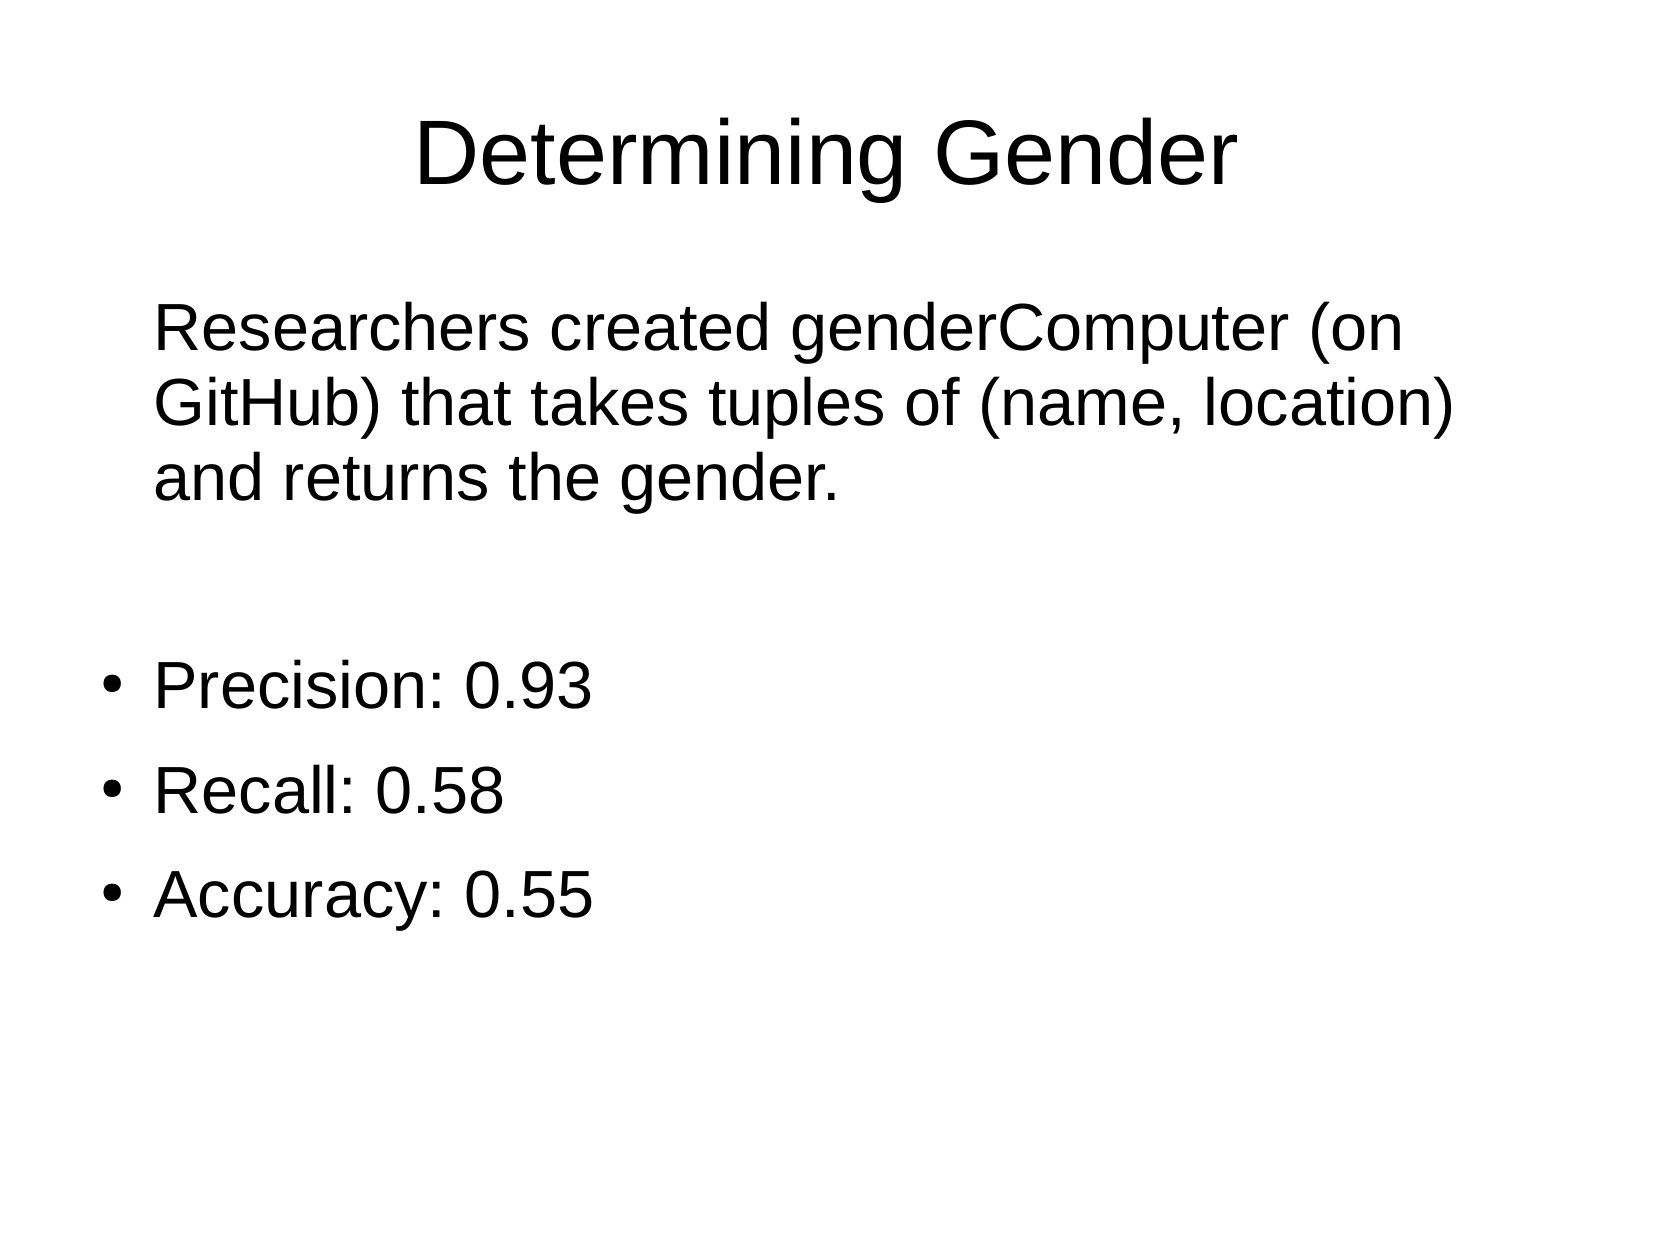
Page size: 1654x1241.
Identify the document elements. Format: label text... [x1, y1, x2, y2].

title Determining Gender [82, 49, 1571, 257]
list Researchers created genderComputer (on GitHub) that takes tuples of (name, location) and returns the gender. Precision: 0.93 Recall: 0.58 Accuracy: 0.55 [82, 290, 1571, 1010]
